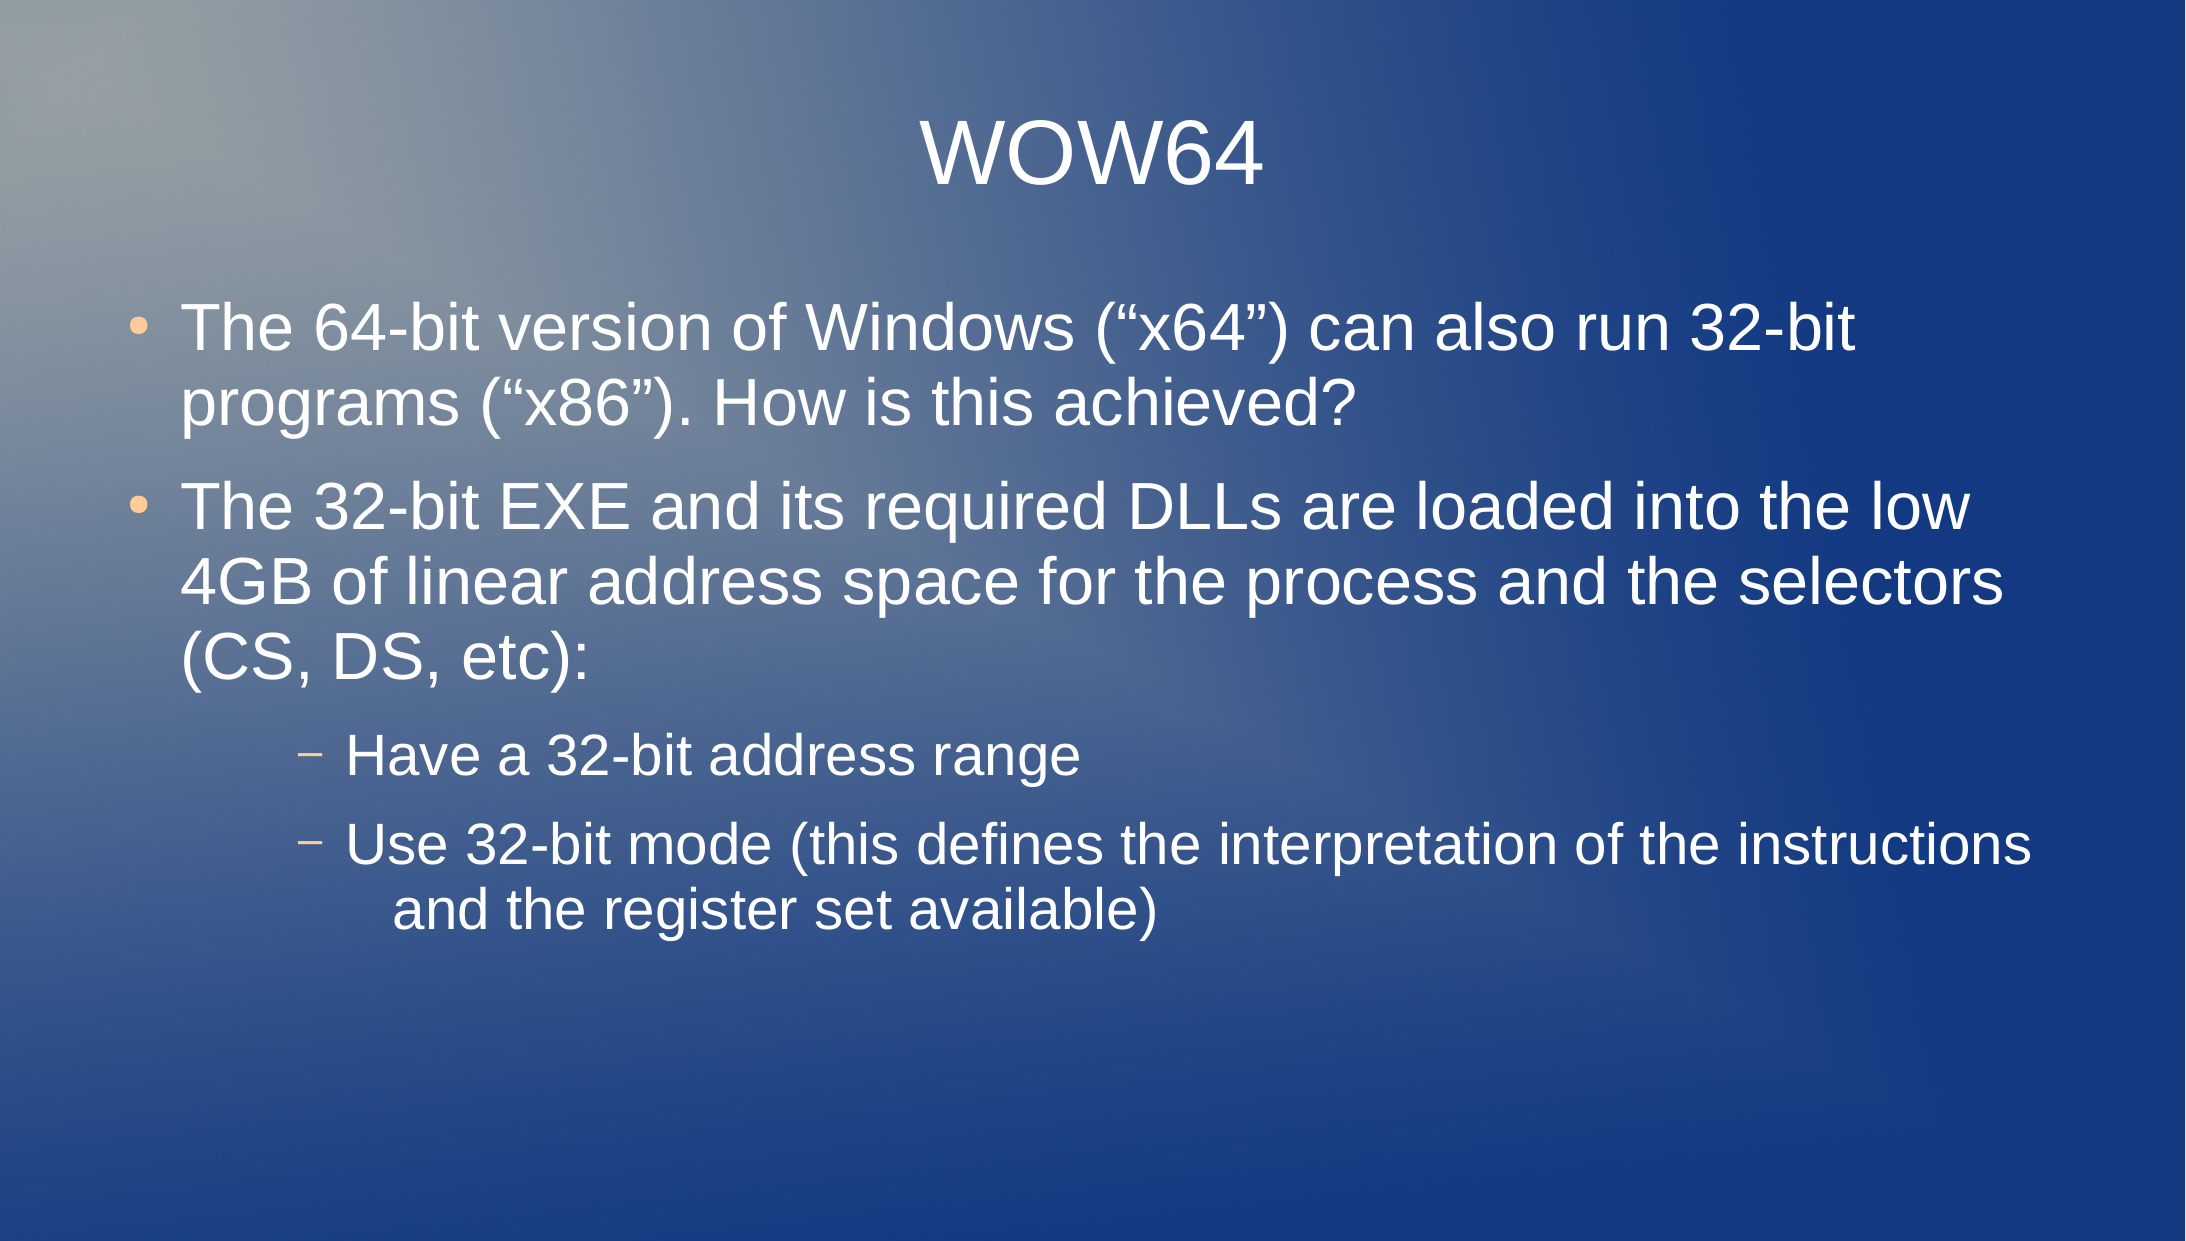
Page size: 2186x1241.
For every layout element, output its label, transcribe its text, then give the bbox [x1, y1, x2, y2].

title WOW64 [109, 49, 2076, 257]
list The 64-bit version of Windows (“x64”) can also run 32-bit programs (“x86”). How is this achieved? The 32-bit EXE and its required DLLs are loaded into the low 4GB of linear address space for the process and the selectors (CS, DS, etc): Have a 32-bit address range Use 32-bit mode (this defines the interpretation of the instructions and the register set available) [109, 290, 2076, 1202]
picture [0, 0, 2186, 1241]
